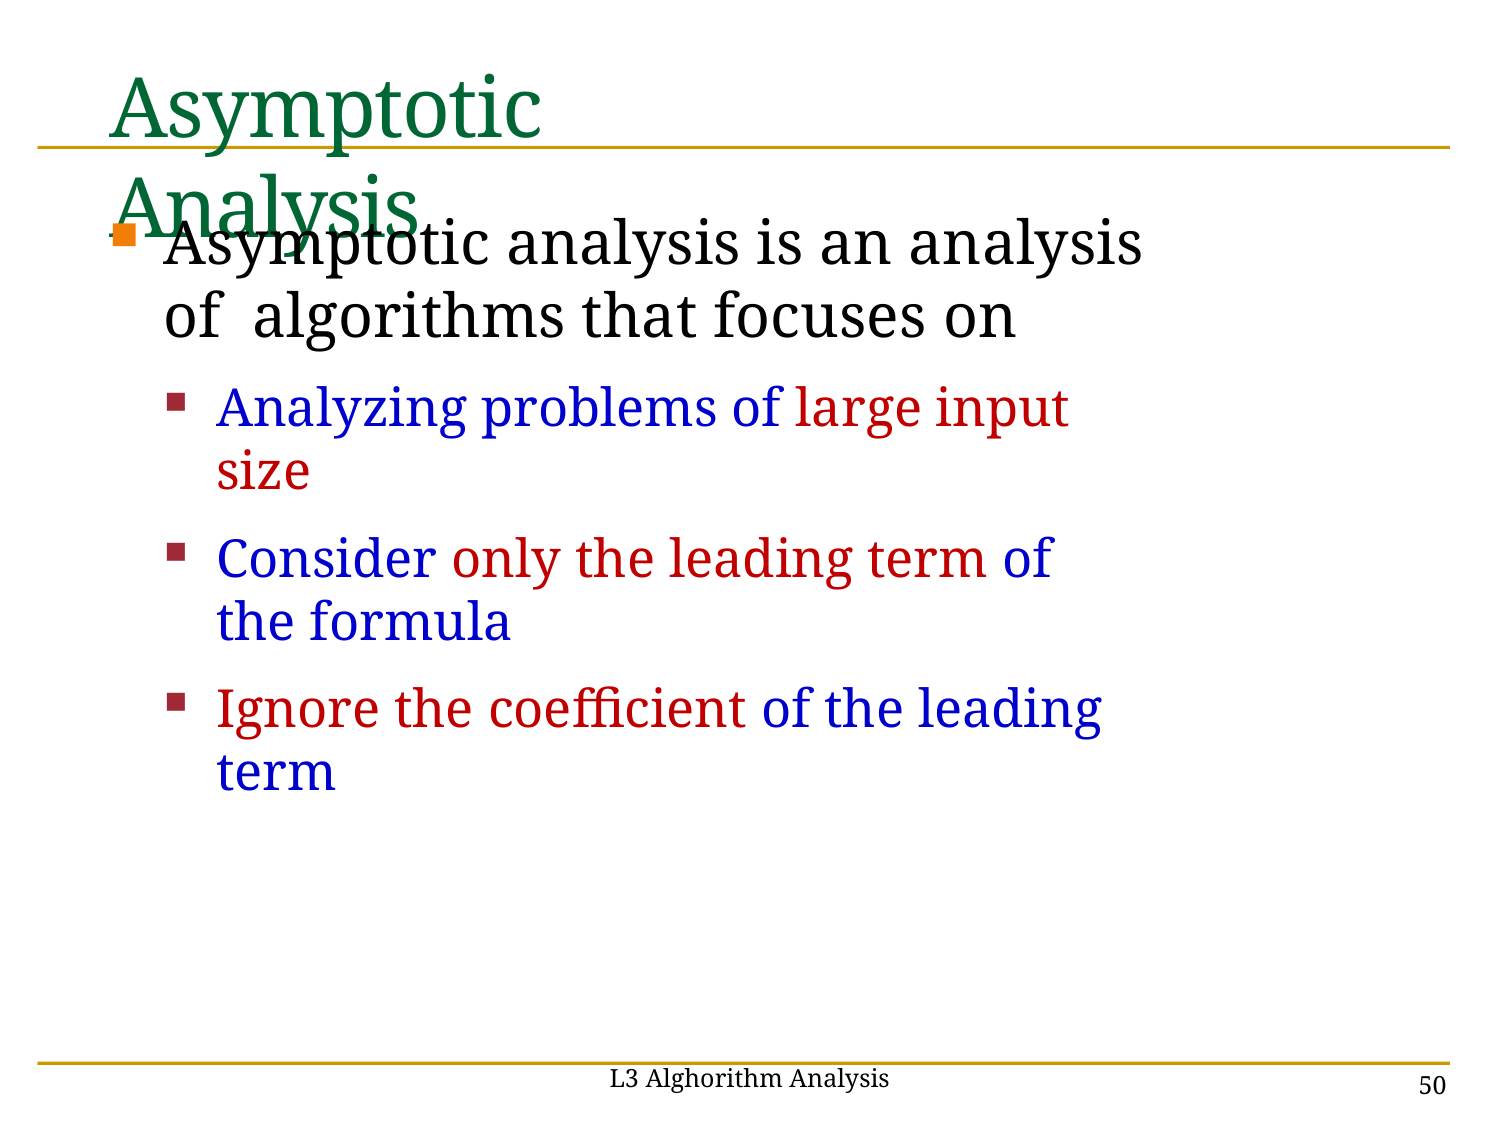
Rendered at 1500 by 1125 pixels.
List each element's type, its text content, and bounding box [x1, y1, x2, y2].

title Asymptotic Analysis [107, 51, 784, 202]
footer L3 Alghorithm Analysis [512, 1025, 988, 1100]
slide_number <number> [1111, 1036, 1462, 1112]
text_box Asymptotic analysis is an analysis of algorithms that focuses on Analyzing problems of large input size Consider only the leading term of the formula Ignore the coefficient of the leading term [107, 202, 1269, 802]
